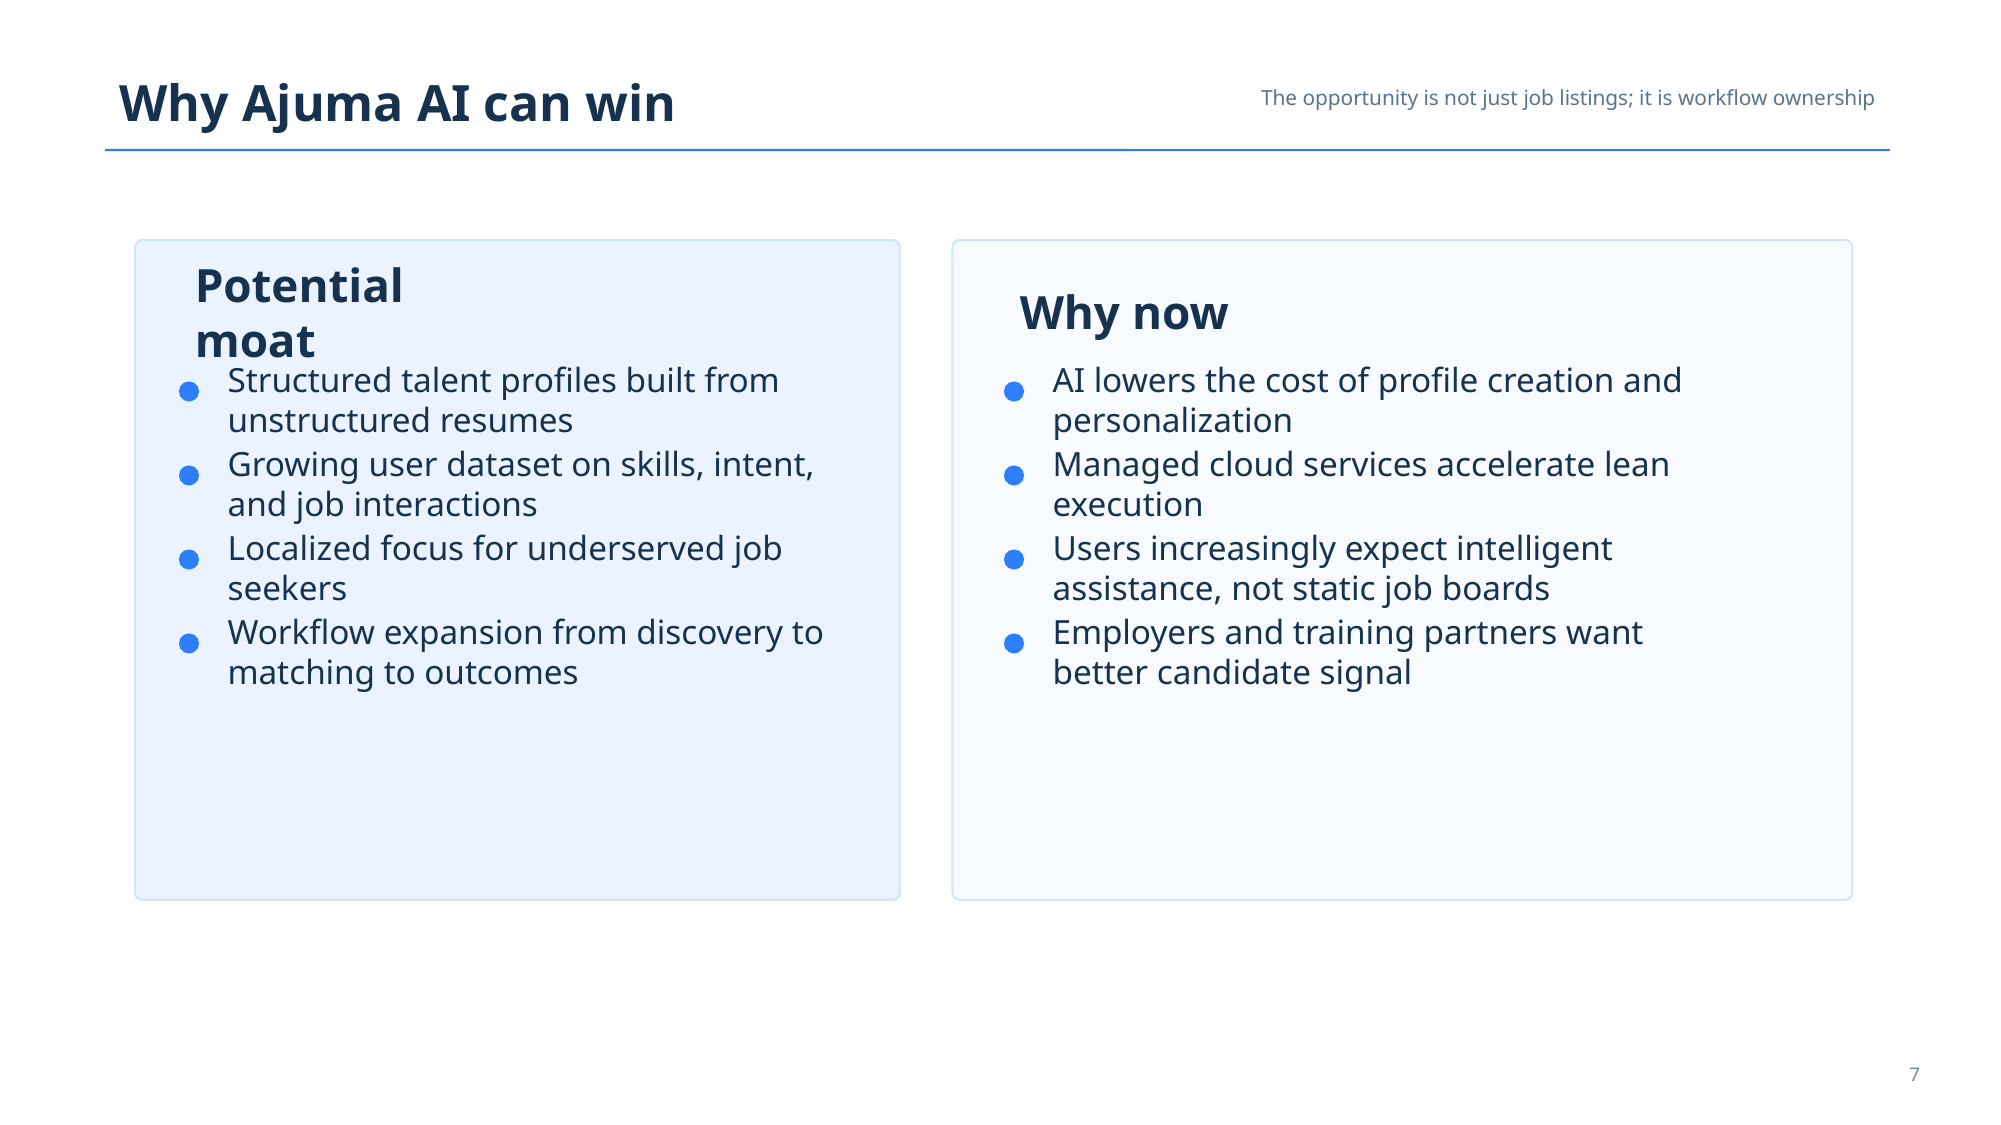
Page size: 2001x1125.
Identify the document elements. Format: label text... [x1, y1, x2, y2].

text_box Structured talent profiles built from unstructured resumes [213, 367, 840, 431]
text_box Potential moat [179, 292, 510, 330]
text_box Managed cloud services accelerate lean execution [1038, 451, 1740, 515]
text_box Localized focus for underserved job seekers [213, 535, 840, 599]
text_box Why now [1004, 292, 1335, 330]
text_box [952, 239, 1853, 900]
text_box AI lowers the cost of profile creation and personalization [1038, 367, 1740, 431]
text_box [134, 239, 900, 900]
text_box 7 [1889, 1058, 1935, 1089]
text_box The opportunity is not just job listings; it is workflow ownership [1184, 74, 1890, 120]
text_box Why Ajuma AI can win [104, 67, 1125, 135]
text_box Users increasingly expect intelligent assistance, not static job boards [1038, 535, 1740, 599]
text_box Workflow expansion from discovery to matching to outcomes [213, 619, 840, 683]
text_box Employers and training partners want better candidate signal [1038, 619, 1740, 683]
text_box Growing user dataset on skills, intent, and job interactions [213, 451, 840, 515]
